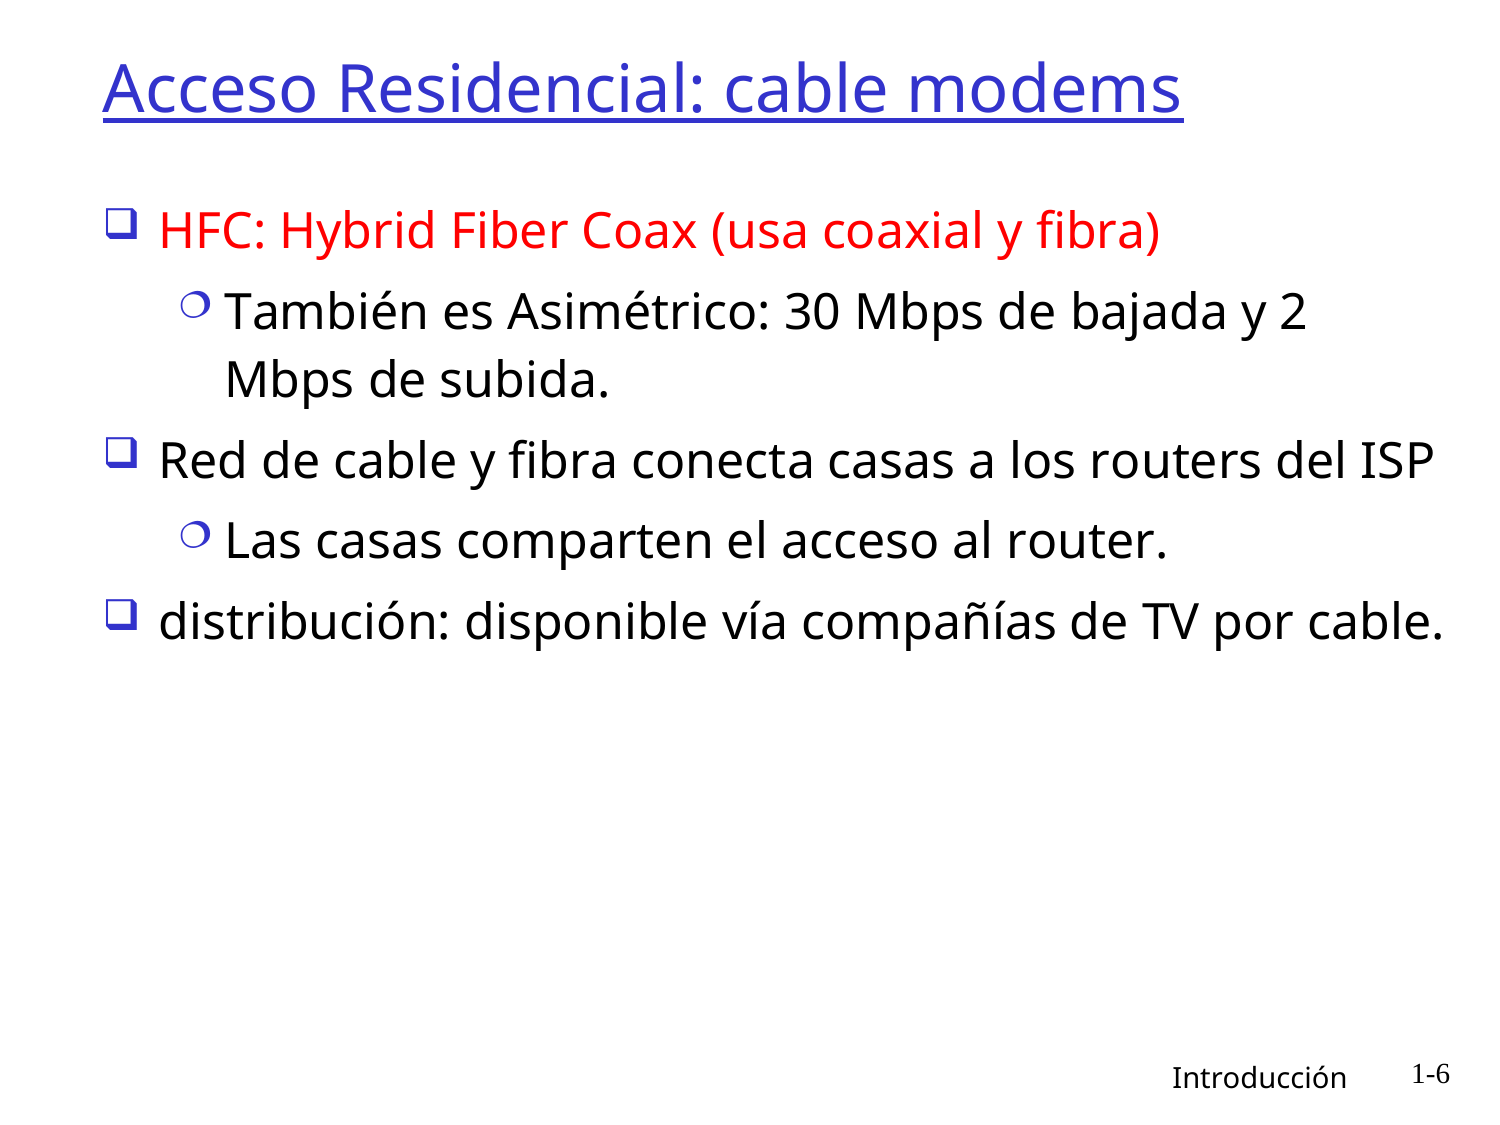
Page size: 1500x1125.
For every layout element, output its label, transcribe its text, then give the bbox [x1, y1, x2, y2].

title Acceso Residencial: cable modems [87, 23, 1463, 150]
list HFC: Hybrid Fiber Coax (usa coaxial y fibra) También es Asimétrico: 30 Mbps de bajada y 2 Mbps de subida. Red de cable y fibra conecta casas a los routers del ISP Las casas comparten el acceso al router. distribución: disponible vía compañías de TV por cable. [87, 187, 1463, 1021]
